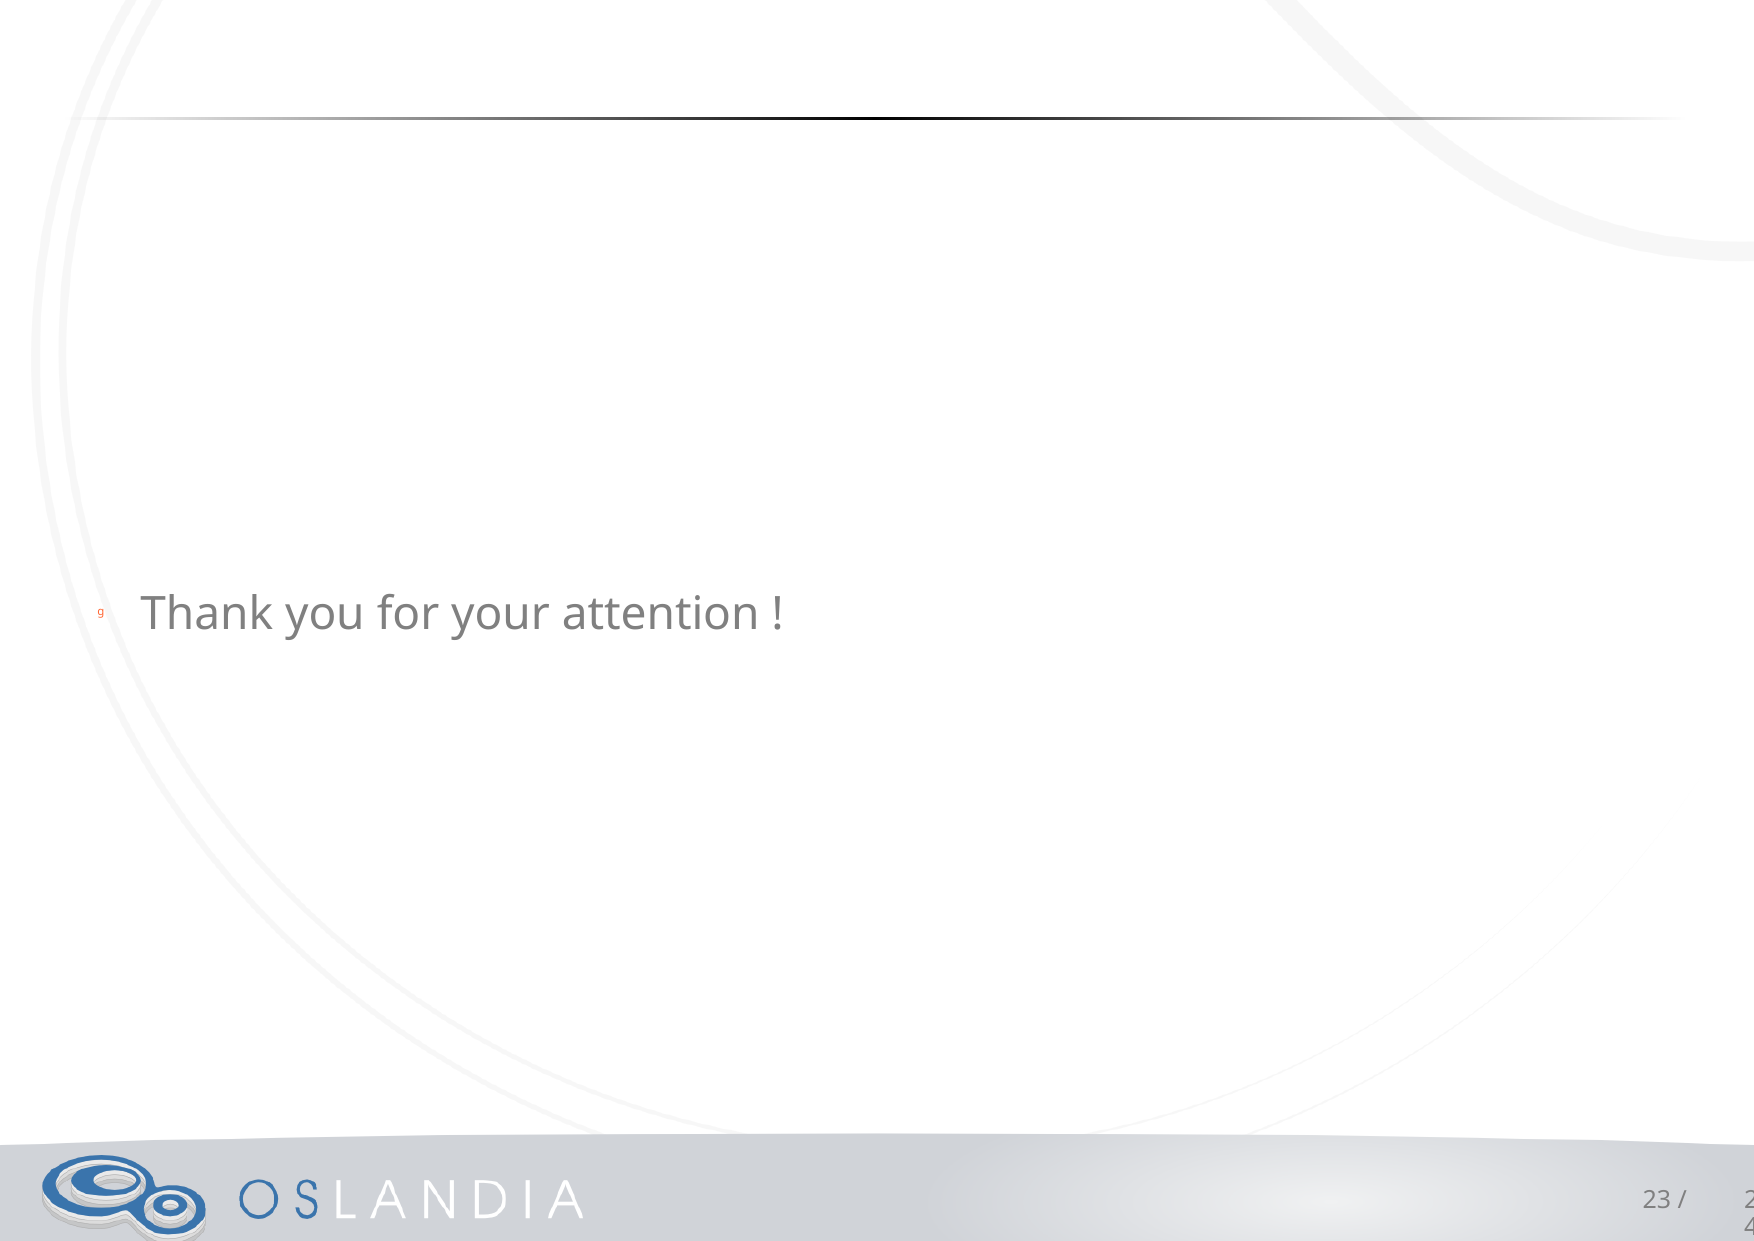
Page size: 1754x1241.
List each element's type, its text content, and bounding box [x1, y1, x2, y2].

picture [0, 0, 1754, 1241]
list Thank you for your attention ! [37, 172, 1710, 1090]
picture [1747, 1221, 1753, 1229]
